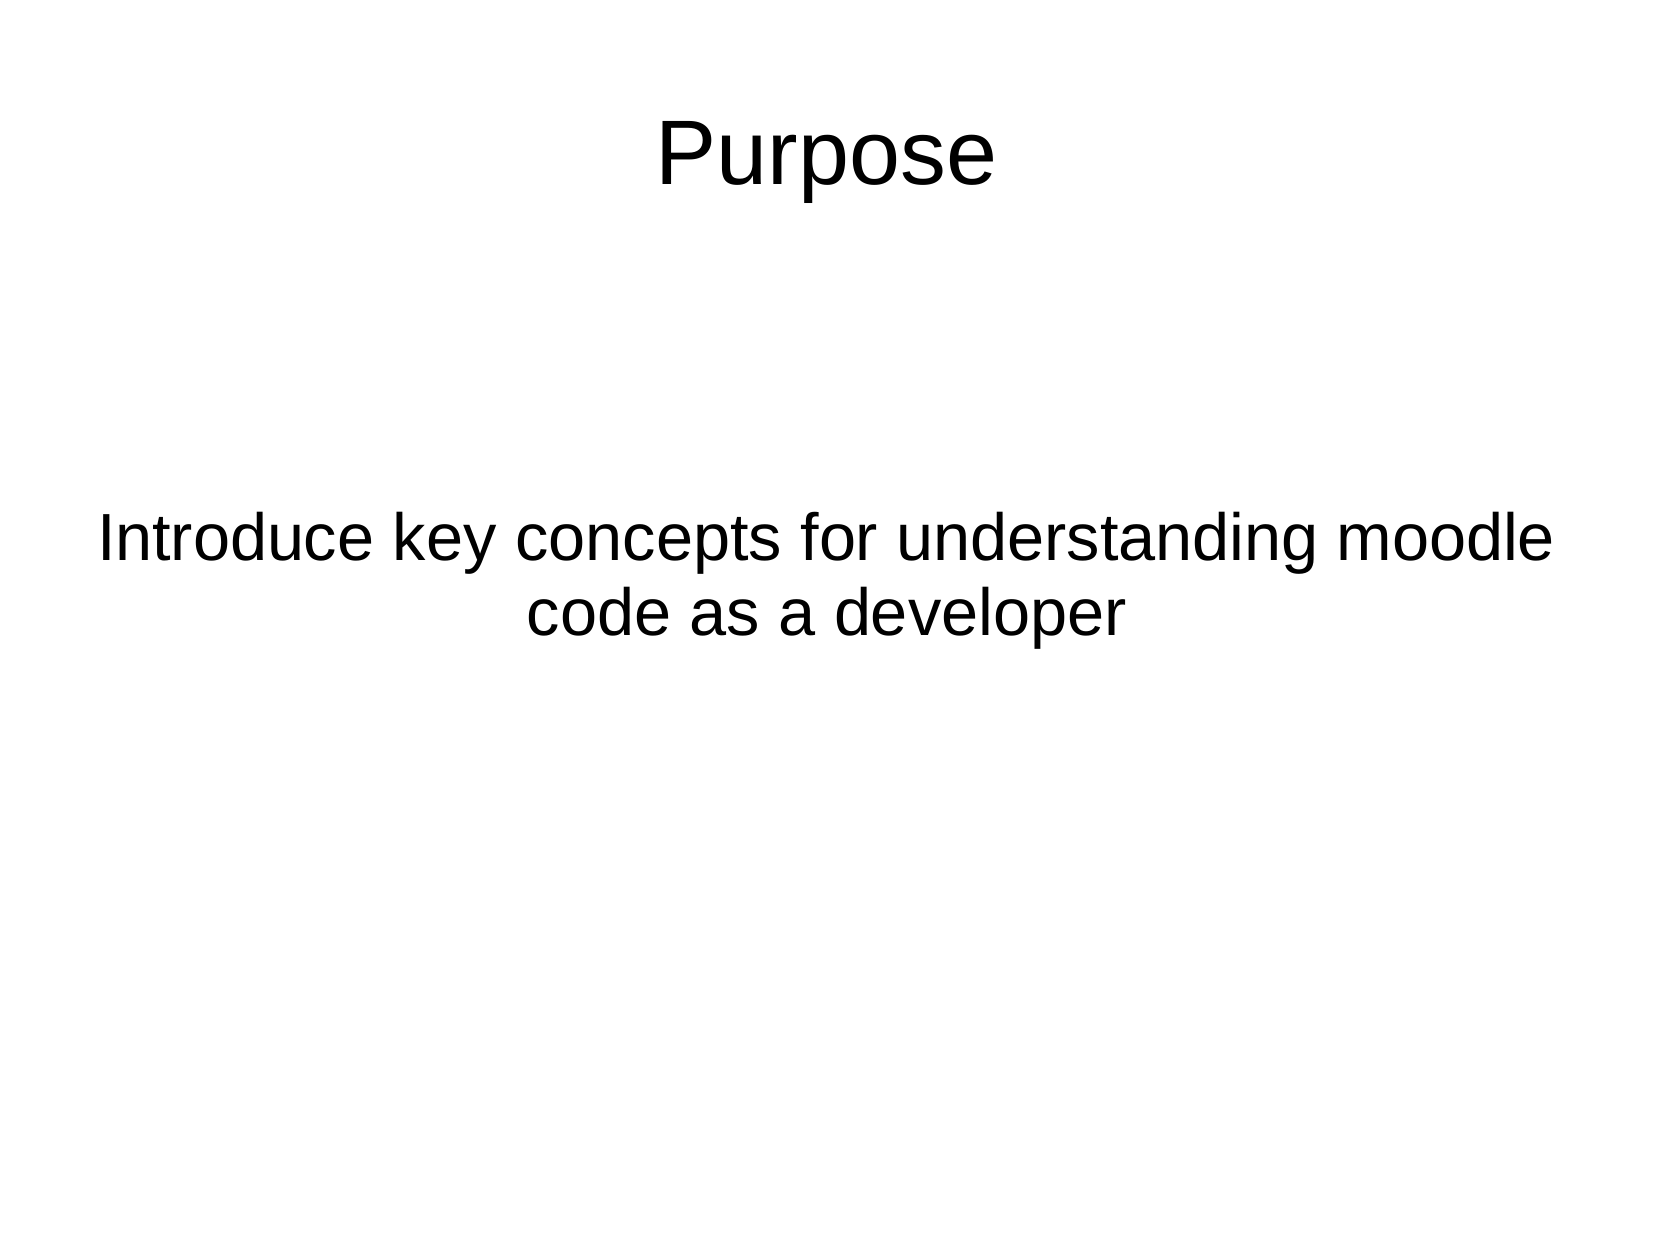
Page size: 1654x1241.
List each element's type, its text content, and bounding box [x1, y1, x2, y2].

title Purpose [82, 49, 1571, 257]
subtitle Introduce key concepts for understanding moodle code as a developer [82, 290, 1571, 1010]
